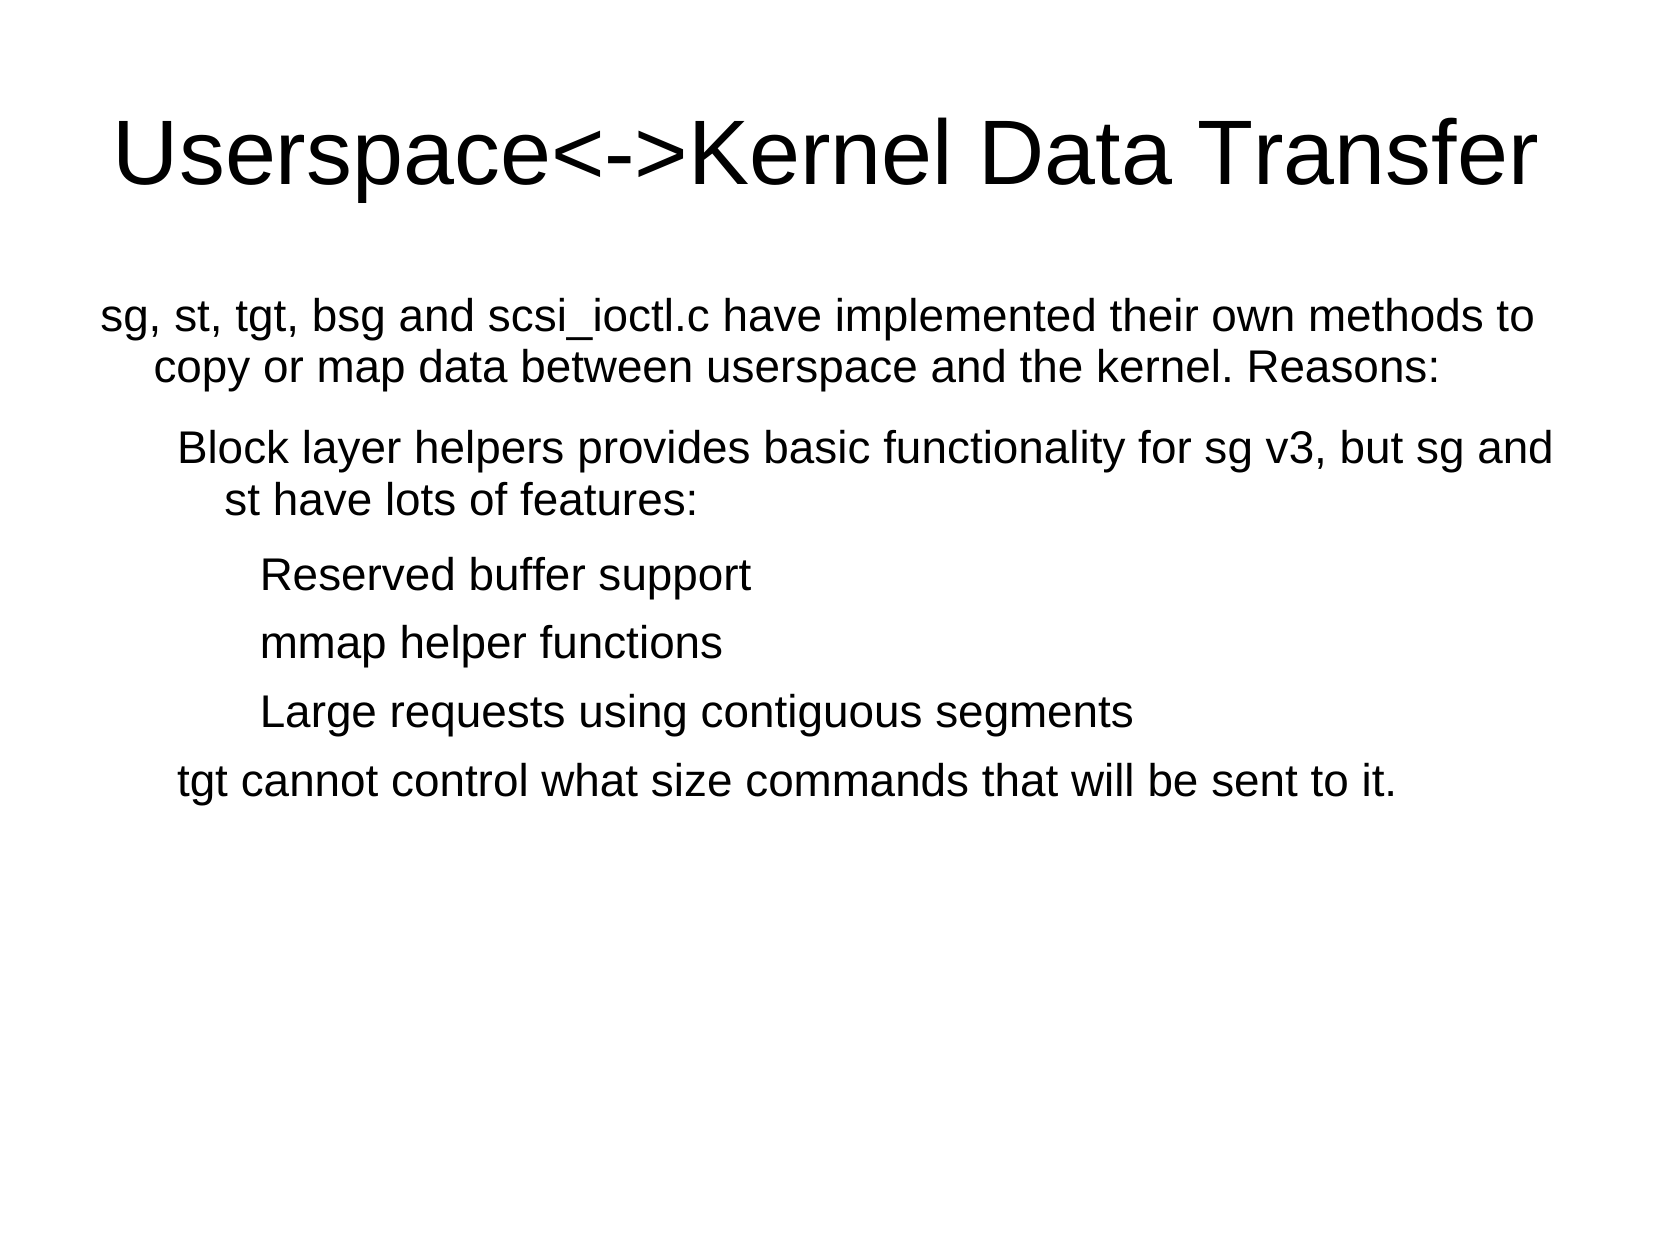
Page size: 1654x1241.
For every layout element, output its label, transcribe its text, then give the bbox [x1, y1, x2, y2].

list sg, st, tgt, bsg and scsi_ioctl.c have implemented their own methods to copy or map data between userspace and the kernel. Reasons: Block layer helpers provides basic functionality for sg v3, but sg and st have lots of features: Reserved buffer support mmap helper functions Large requests using contiguous segments tgt cannot control what size commands that will be sent to it. [82, 290, 1571, 1109]
title Userspace<->Kernel Data Transfer [82, 49, 1571, 257]
